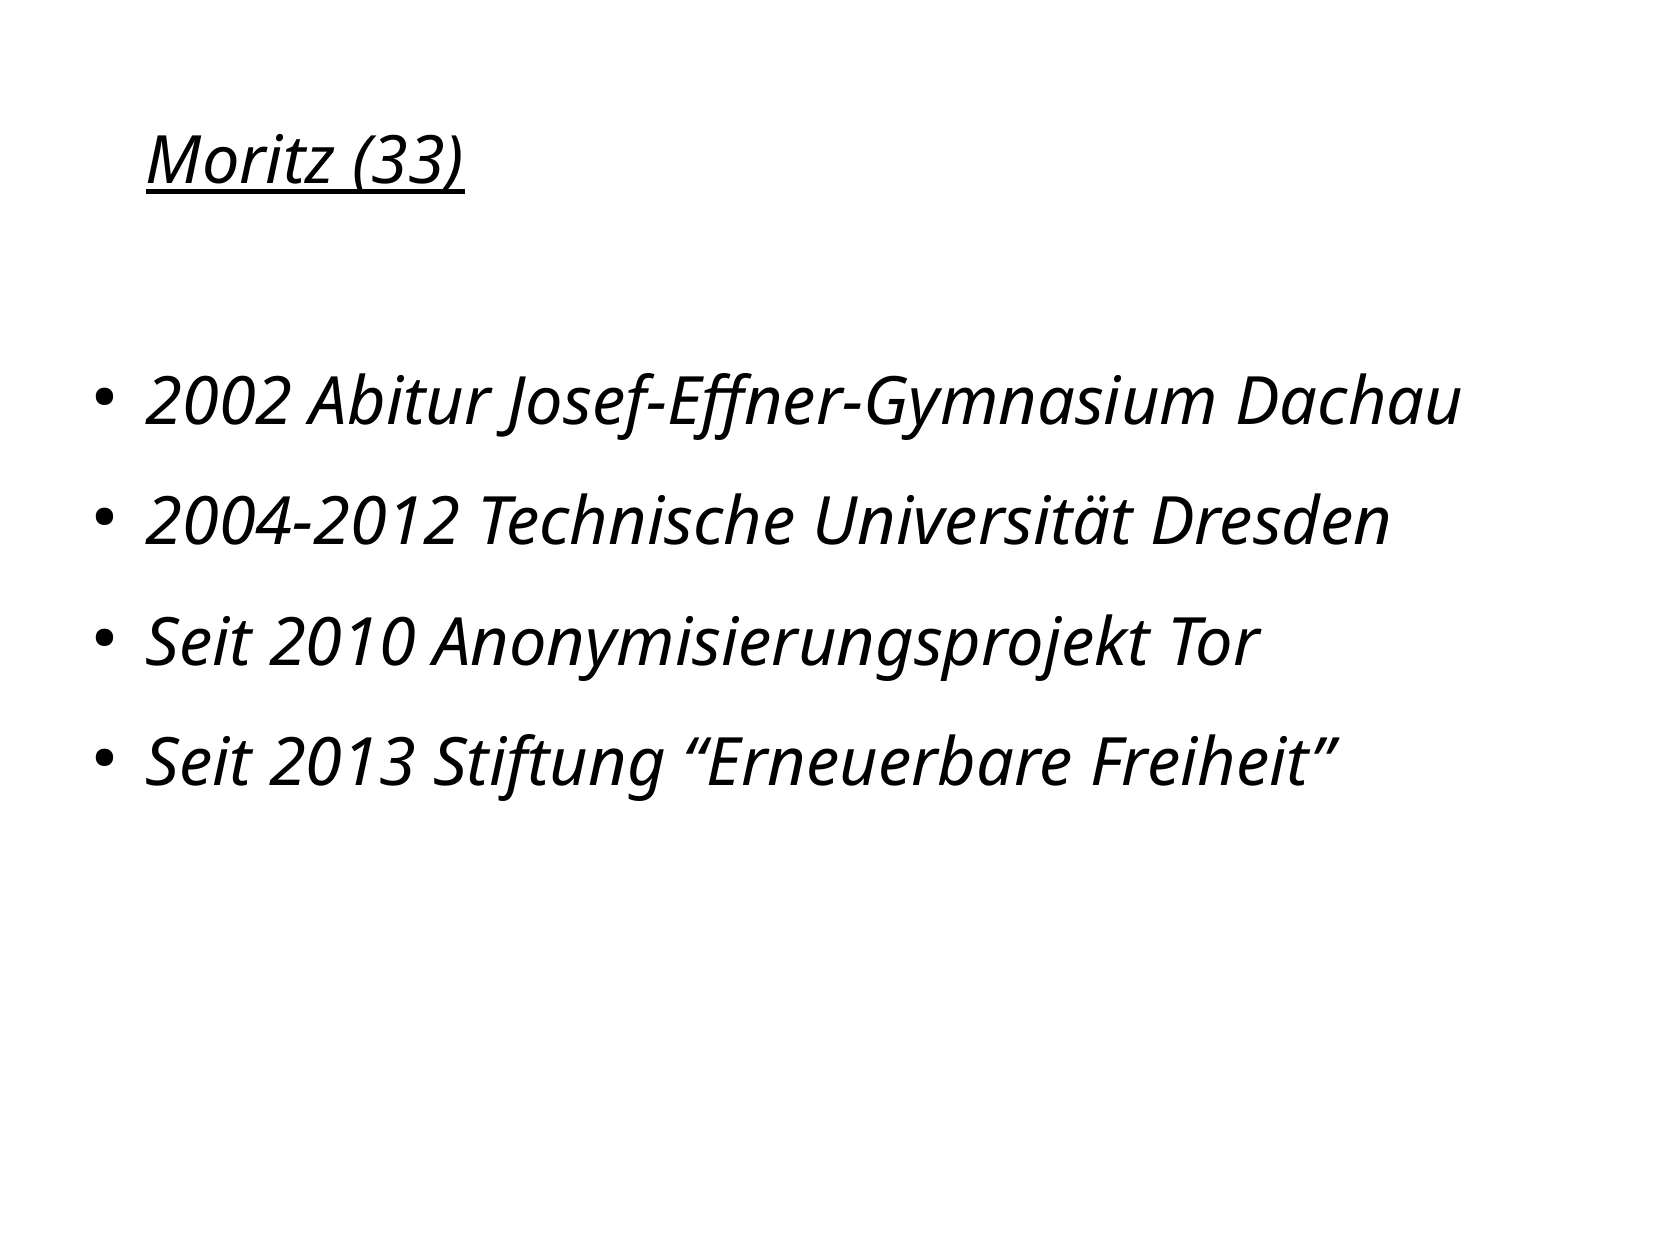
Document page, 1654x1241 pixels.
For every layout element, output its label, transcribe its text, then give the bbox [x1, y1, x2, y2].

list Moritz (33) 2002 Abitur Josef-Effner-Gymnasium Dachau 2004-2012 Technische Universität Dresden Seit 2010 Anonymisierungsprojekt Tor Seit 2013 Stiftung “Erneuerbare Freiheit” [75, 112, 1568, 1088]
